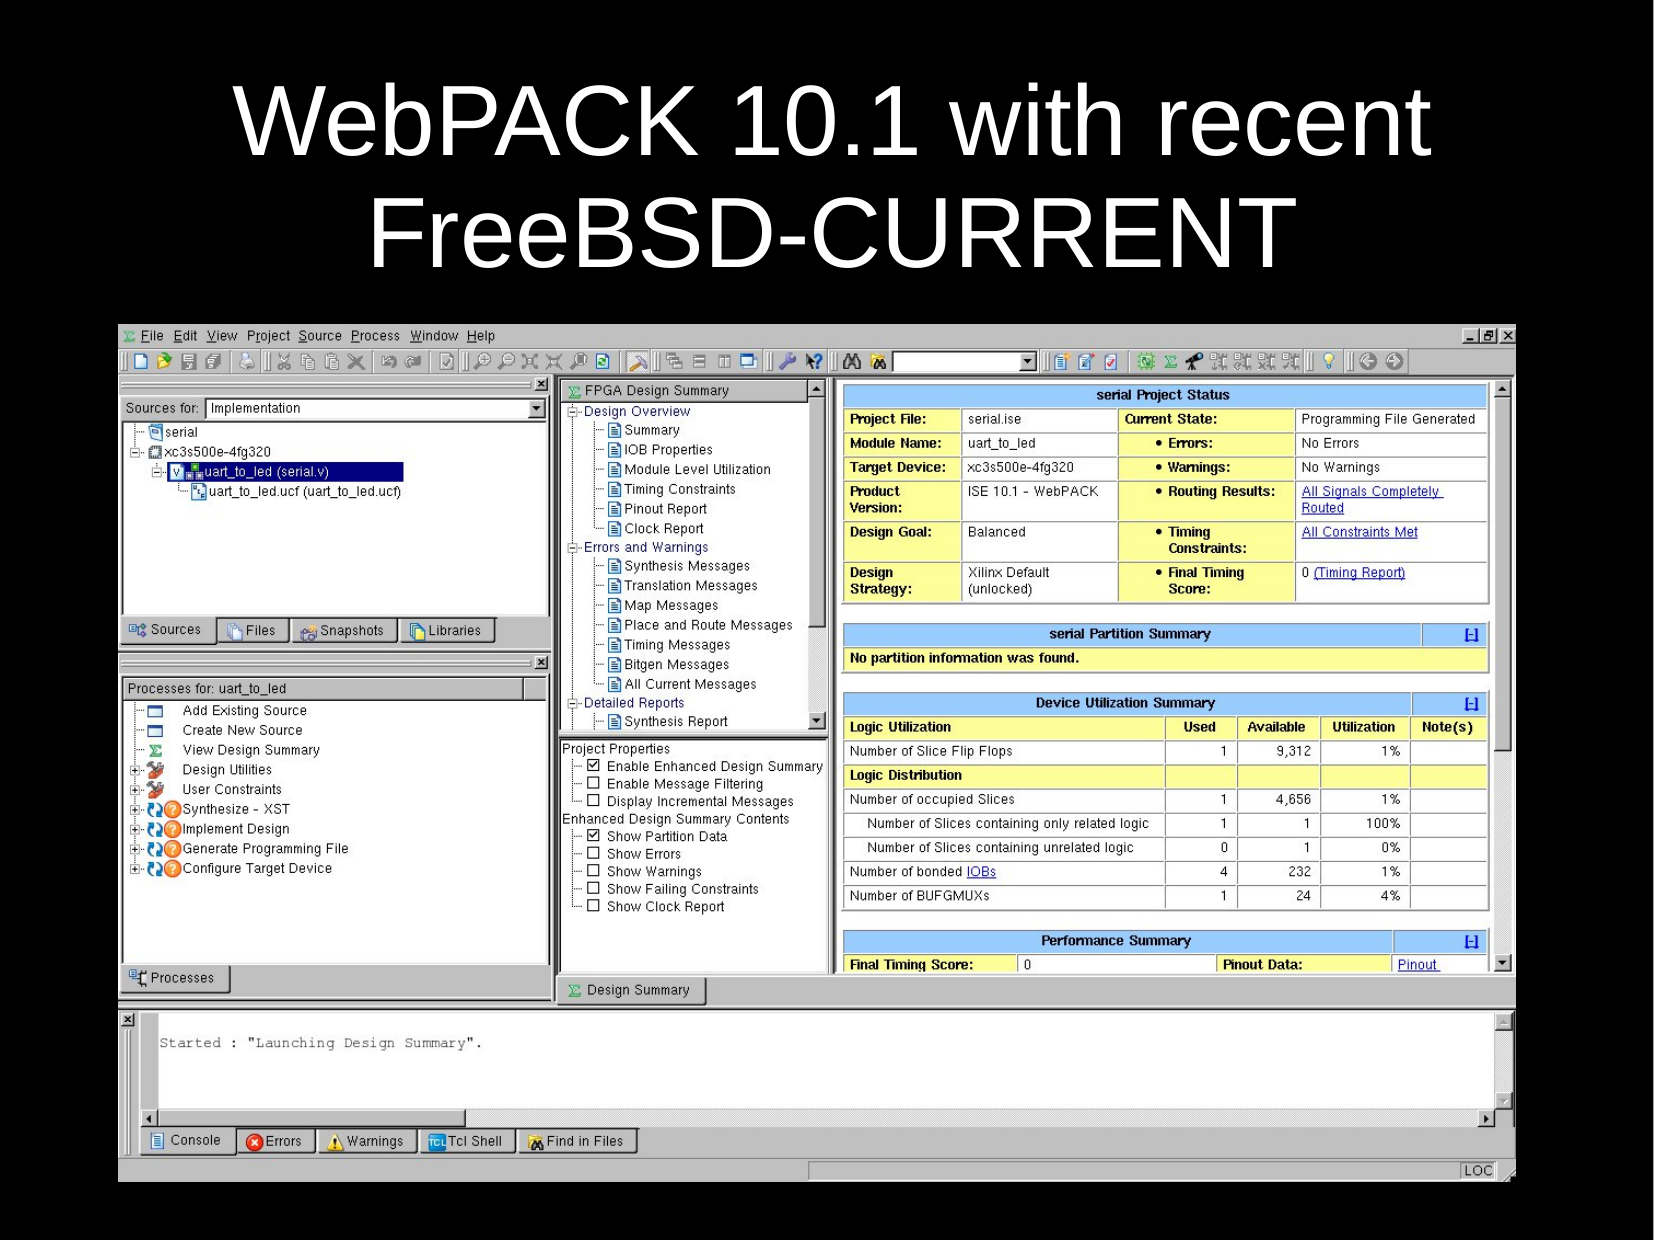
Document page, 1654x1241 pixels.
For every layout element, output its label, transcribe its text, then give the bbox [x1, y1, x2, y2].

picture [118, 324, 1516, 1182]
title WebPACK 10.1 with recent FreeBSD-CURRENT [88, 59, 1577, 296]
